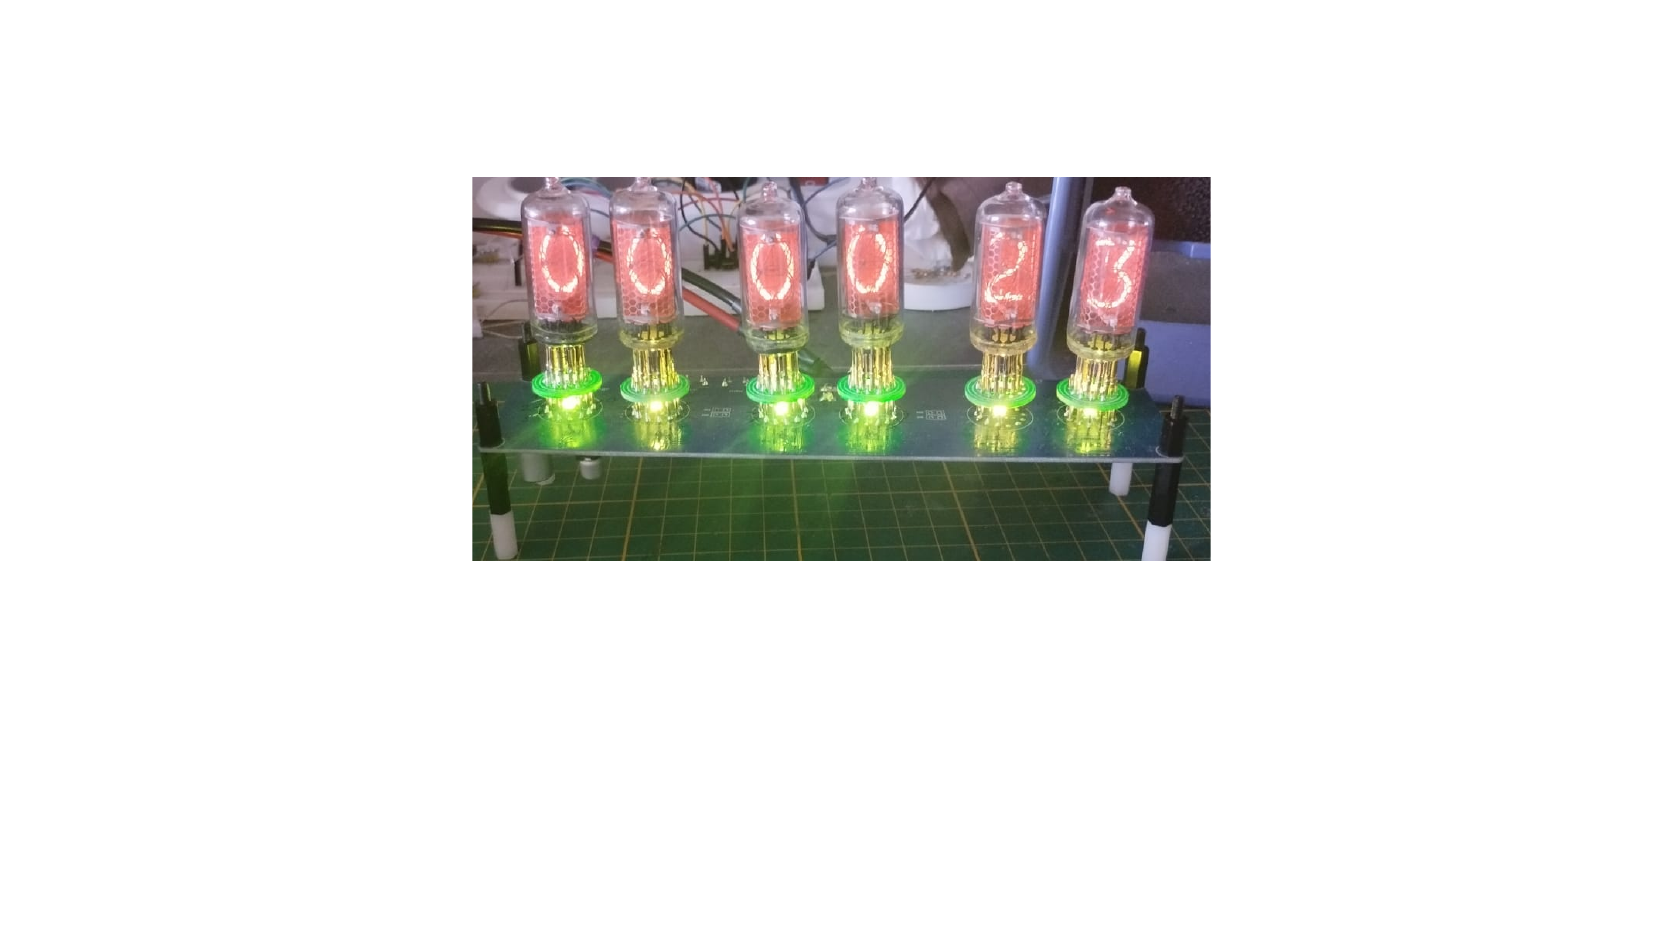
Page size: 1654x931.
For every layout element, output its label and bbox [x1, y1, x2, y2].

picture [472, 177, 1211, 561]
